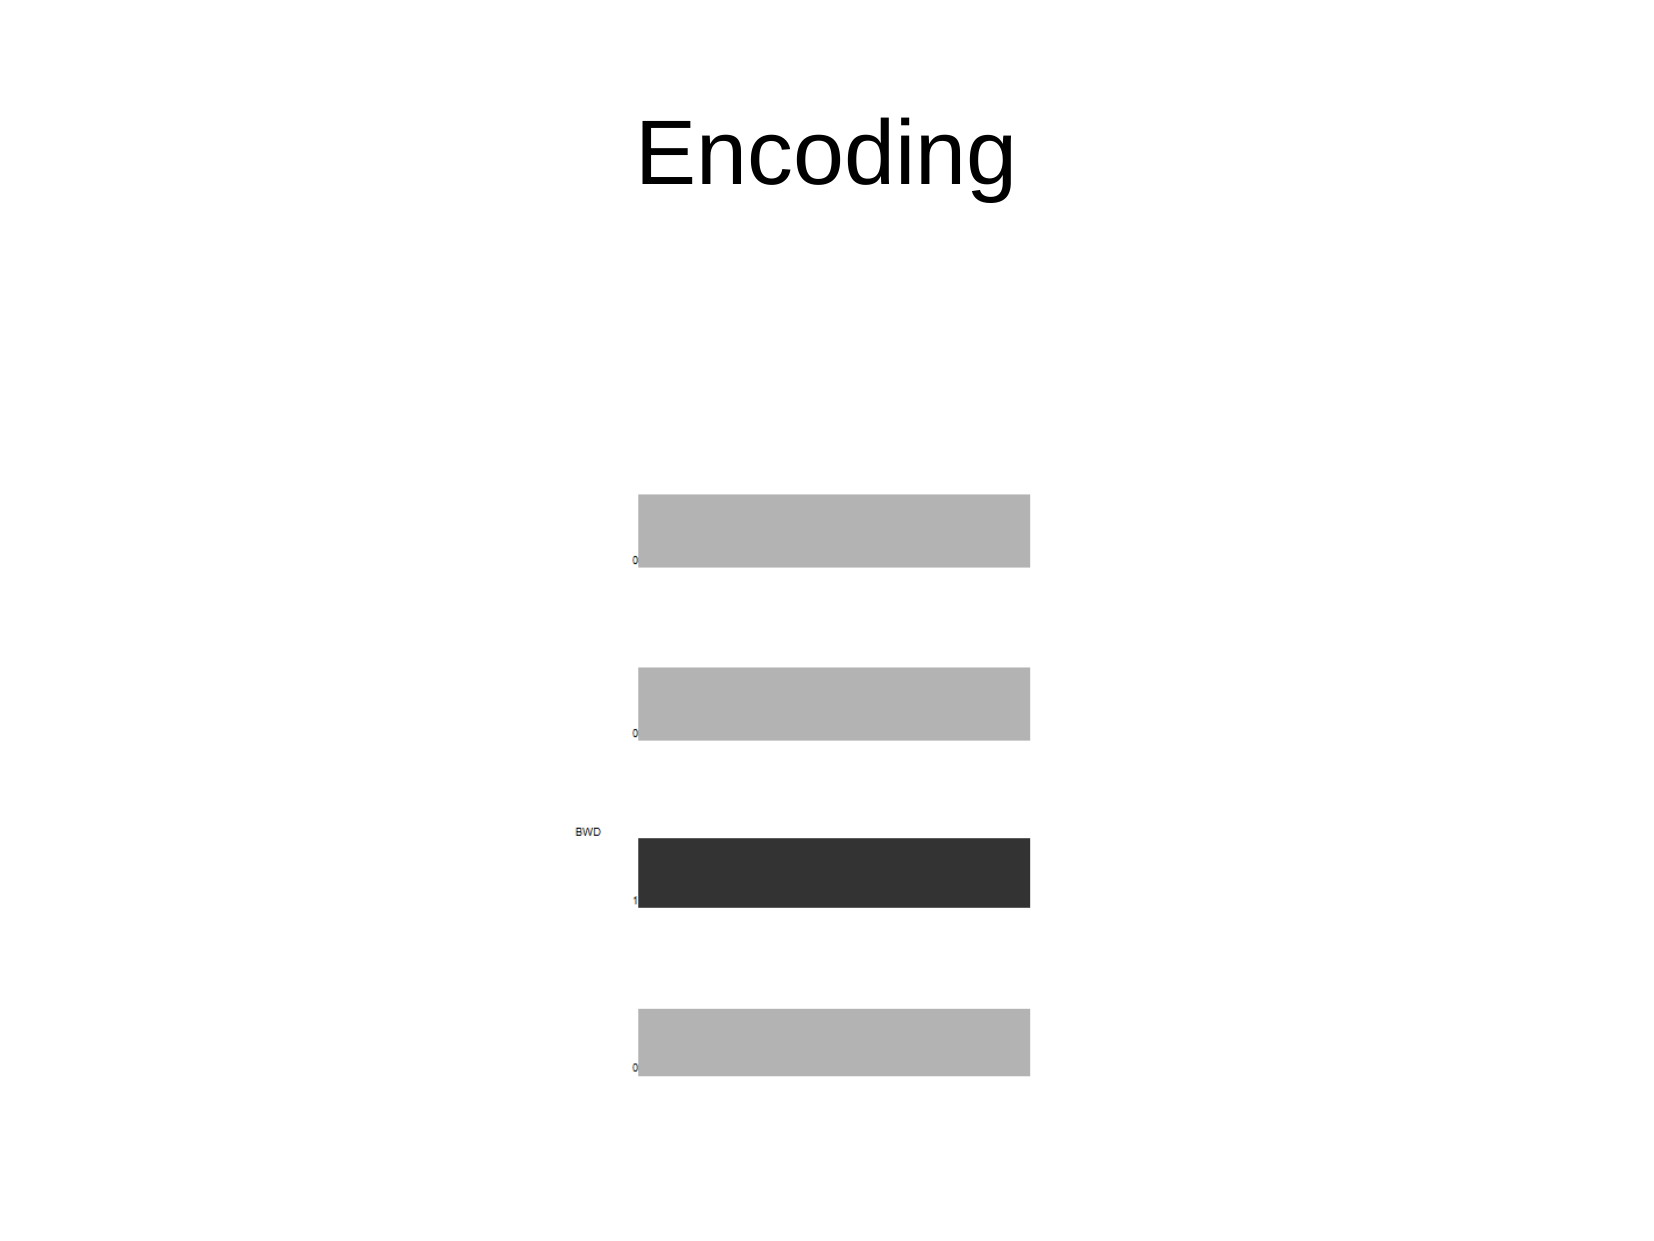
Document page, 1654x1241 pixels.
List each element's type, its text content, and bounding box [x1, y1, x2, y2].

title Encoding [82, 49, 1571, 257]
picture [529, 354, 1093, 1211]
